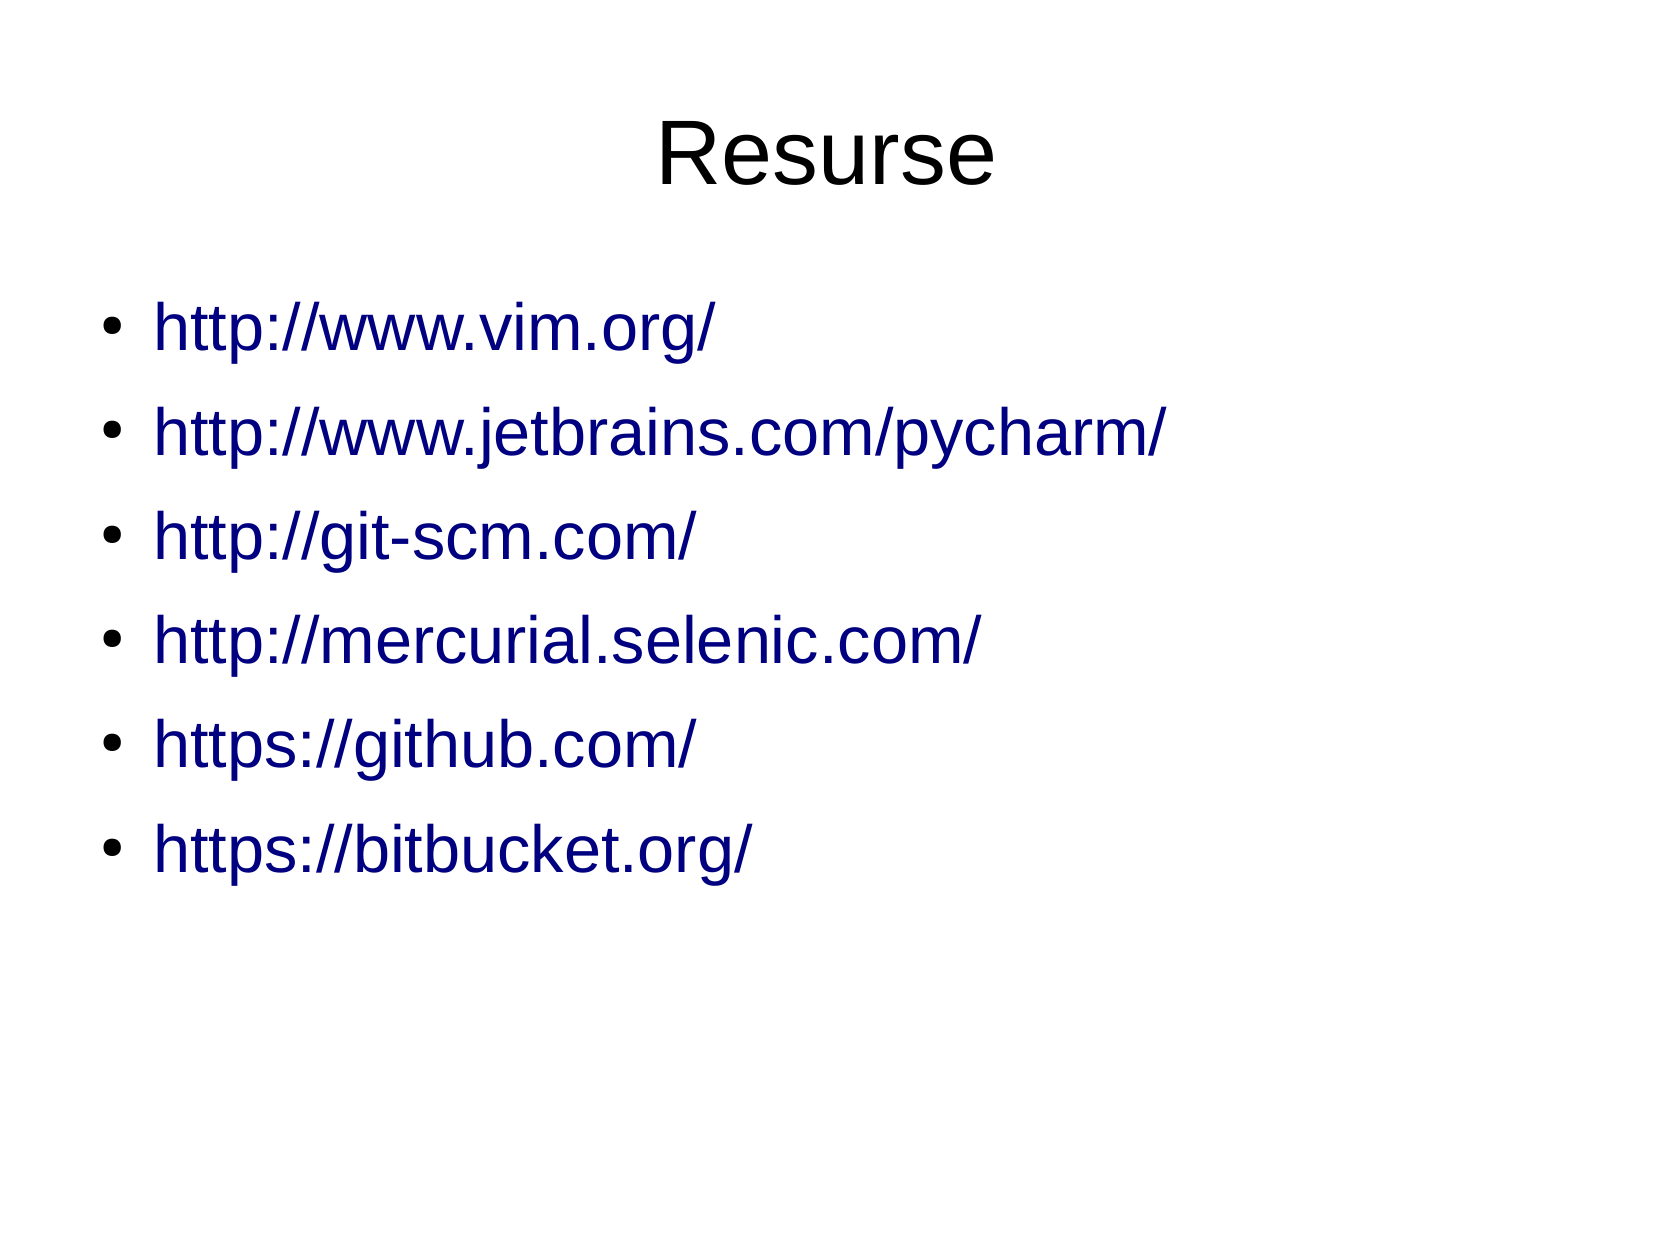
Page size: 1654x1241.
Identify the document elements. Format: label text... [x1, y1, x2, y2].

title Resurse [82, 49, 1571, 257]
list http://www.vim.org/ http://www.jetbrains.com/pycharm/ http://git-scm.com/ http://mercurial.selenic.com/ https://github.com/ https://bitbucket.org/ [82, 290, 1571, 1010]
